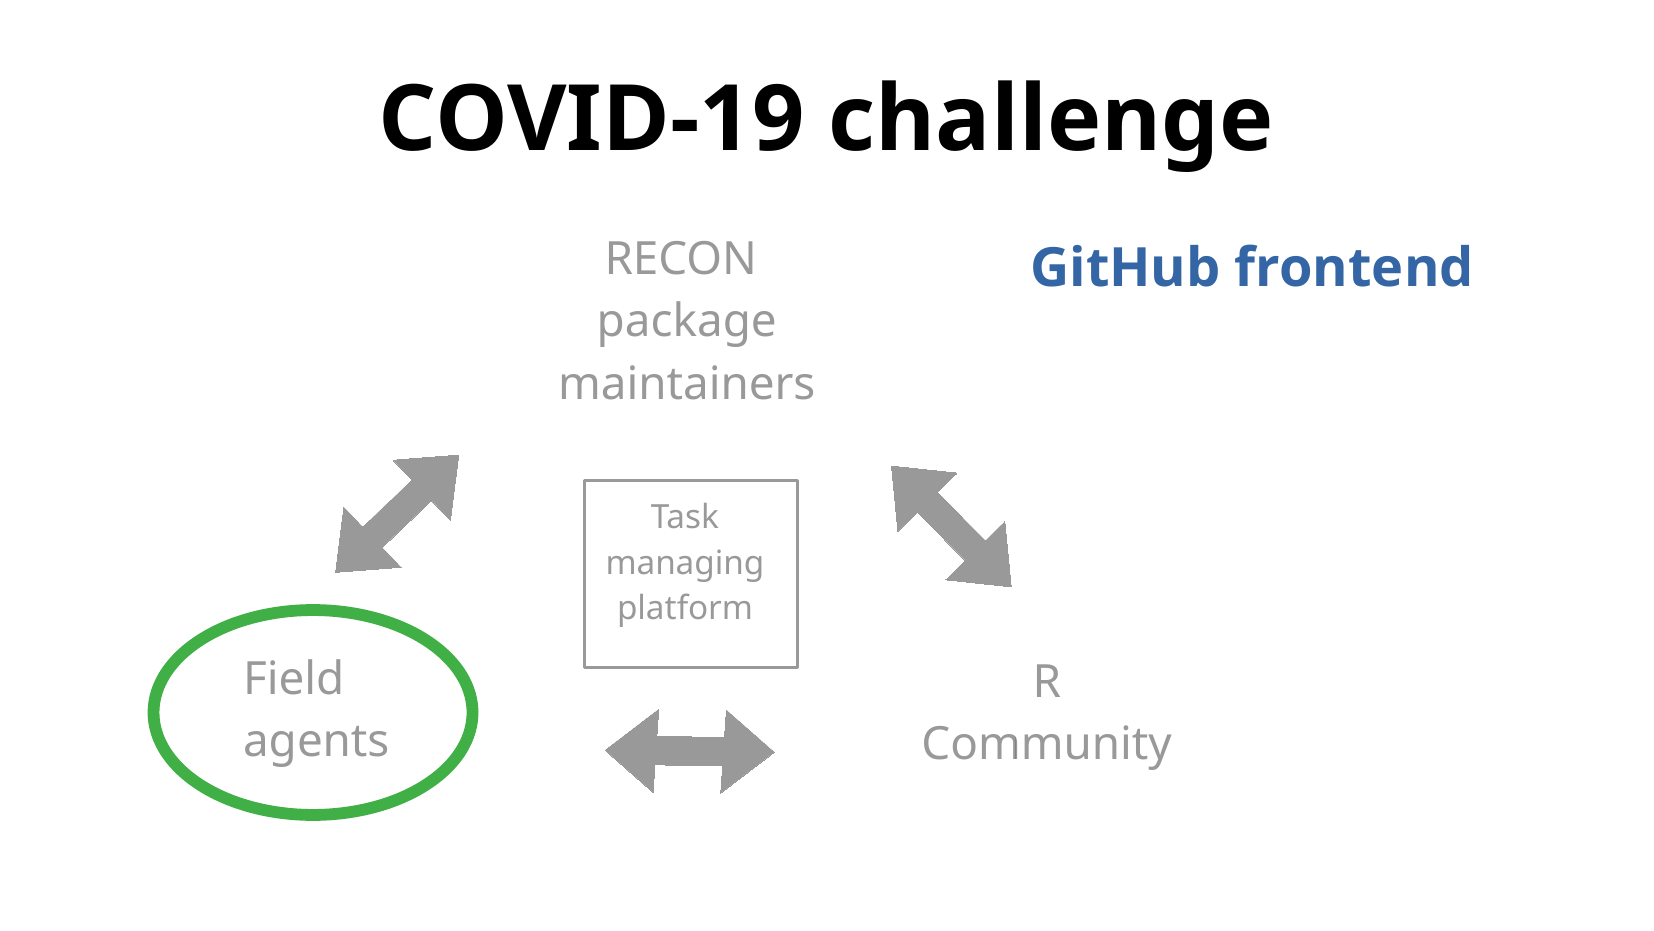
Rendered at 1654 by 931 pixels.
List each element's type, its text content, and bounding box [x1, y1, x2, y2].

title COVID-19 challenge [82, 37, 1571, 193]
text_box GitHub frontend [1016, 221, 1654, 650]
text_box [106, 165, 1241, 851]
